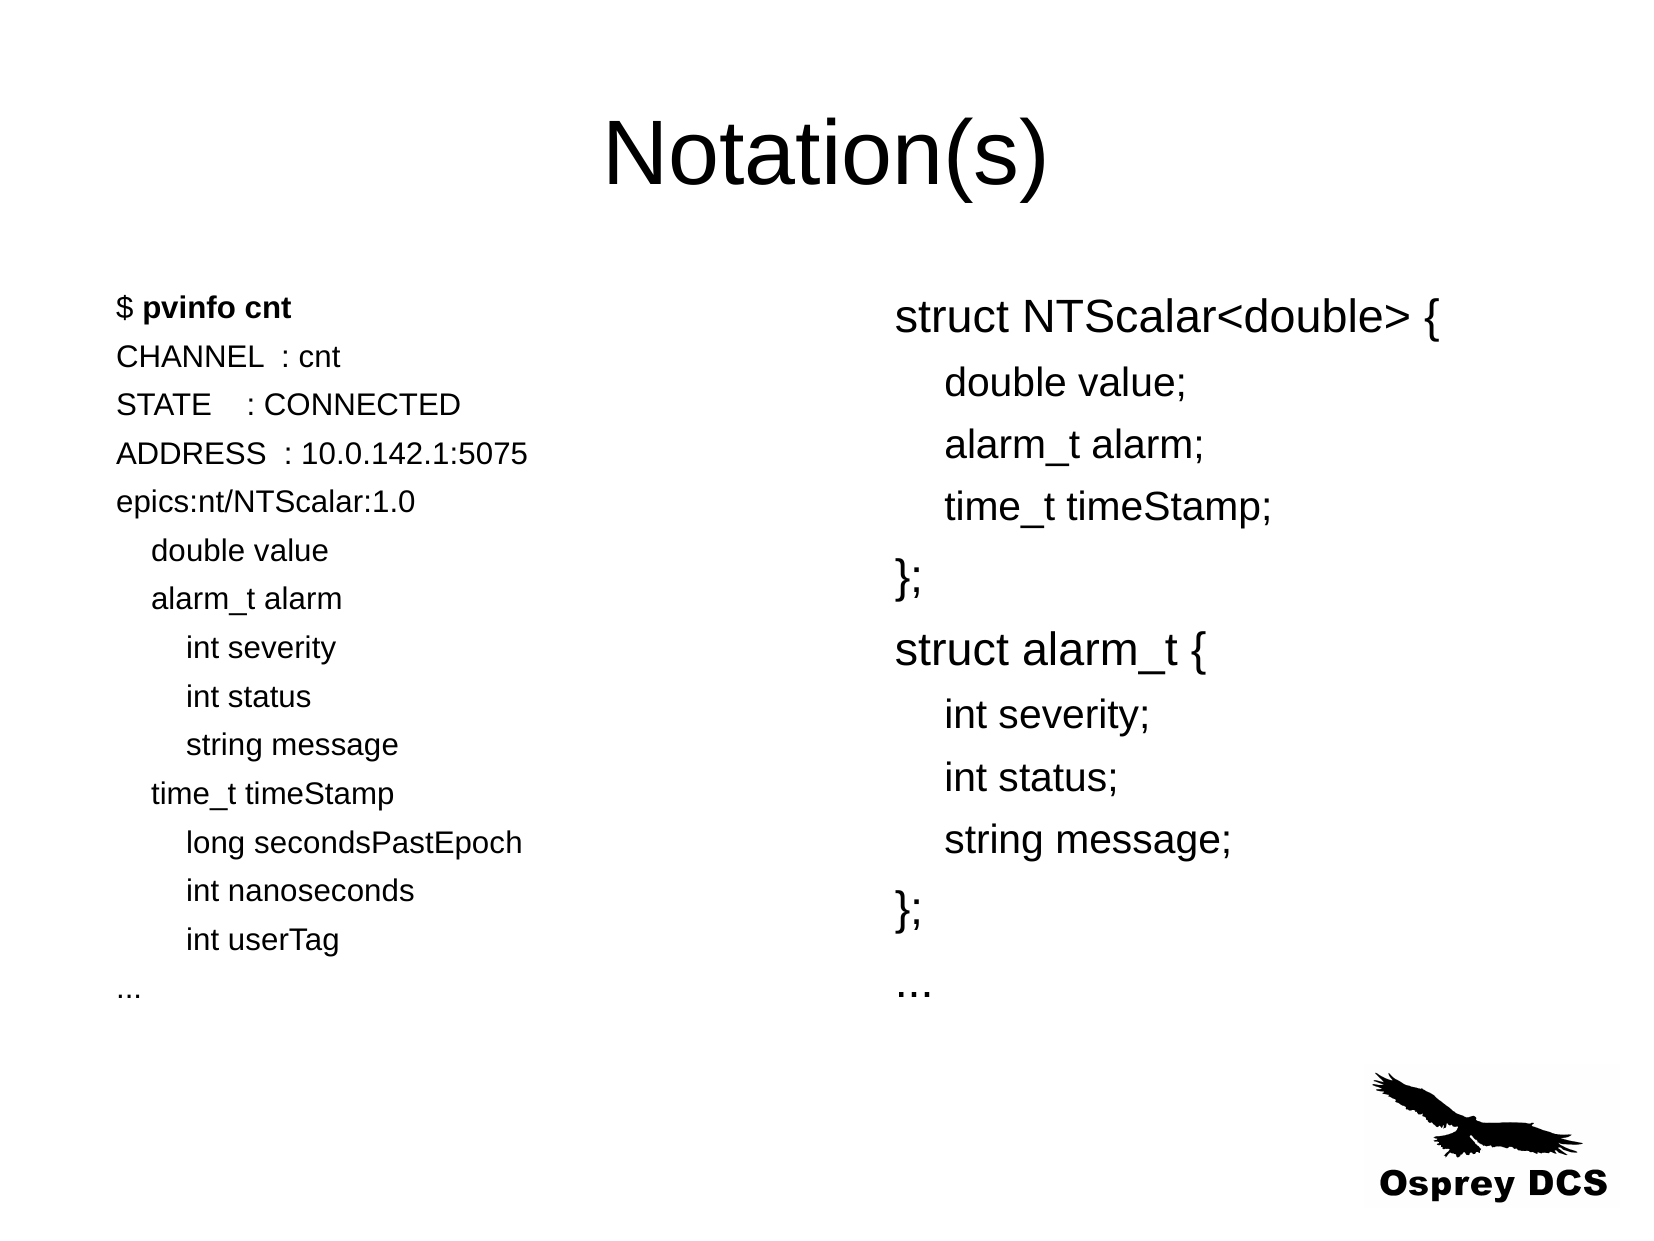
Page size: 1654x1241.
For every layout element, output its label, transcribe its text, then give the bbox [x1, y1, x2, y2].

list struct NTScalar<double> { double value; alarm_t alarm; time_t timeStamp; }; struct alarm_t { int severity; int status; string message; }; ... [845, 290, 1572, 1010]
picture [1364, 1064, 1620, 1208]
title Notation(s) [82, 49, 1571, 257]
list $ pvinfo cnt CHANNEL : cnt STATE : CONNECTED ADDRESS : 10.0.142.1:5075 epics:nt/NTScalar:1.0 double value alarm_t alarm int severity int status string message time_t timeStamp long secondsPastEpoch int nanoseconds int userTag ... [82, 290, 809, 1010]
